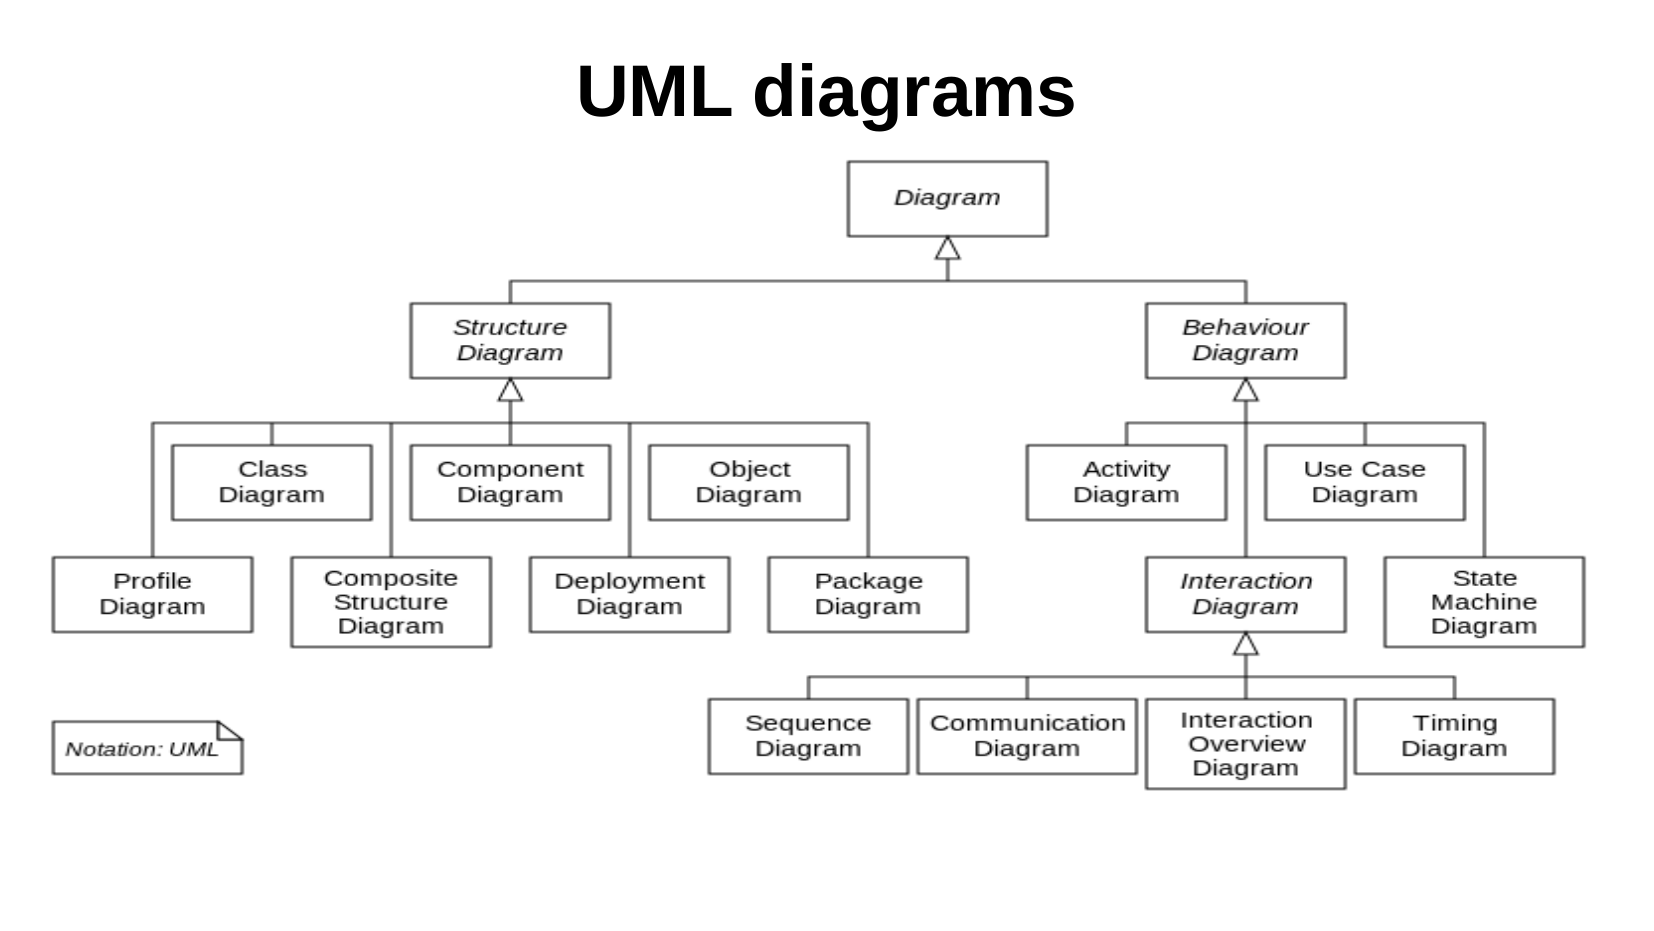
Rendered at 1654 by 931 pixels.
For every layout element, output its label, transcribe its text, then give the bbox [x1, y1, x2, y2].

title UML diagrams [82, 37, 1571, 132]
picture [24, 132, 1630, 804]
